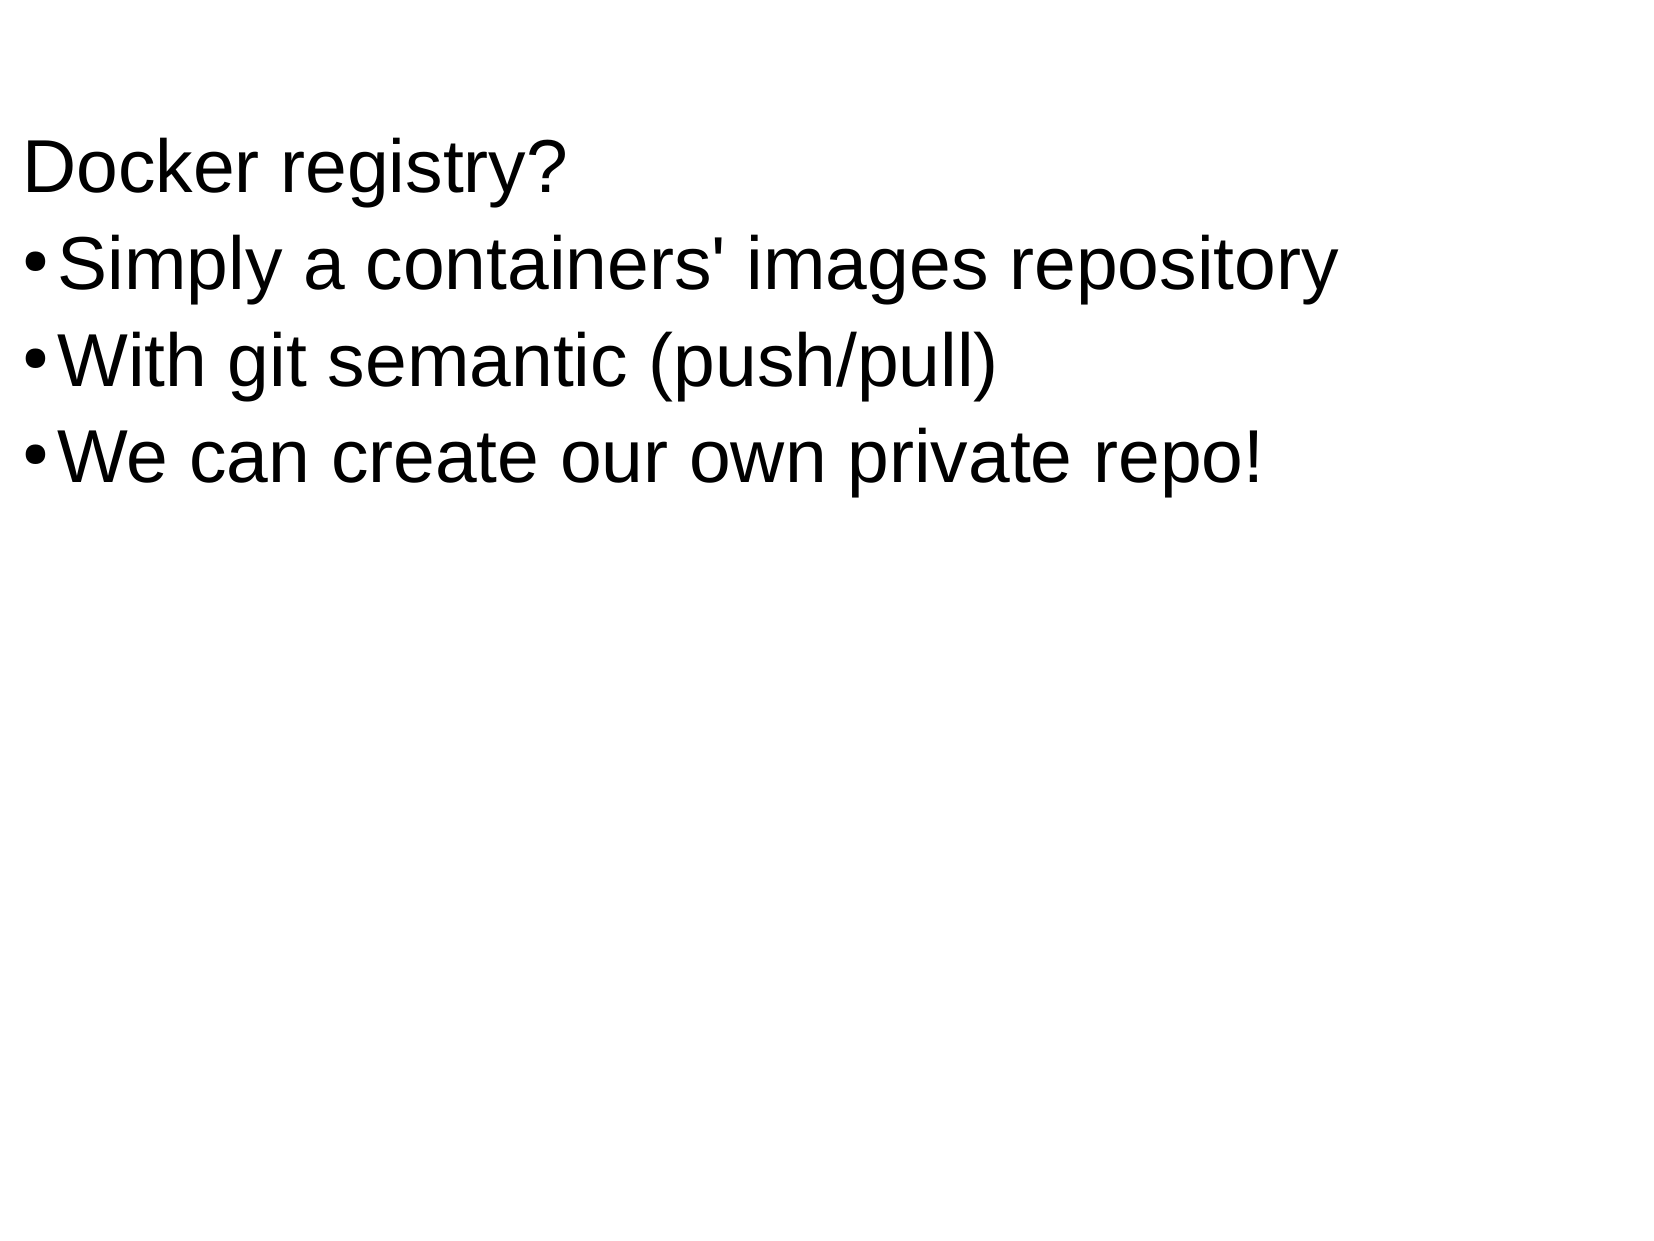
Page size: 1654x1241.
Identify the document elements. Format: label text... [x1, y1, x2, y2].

text_box Docker registry? Simply a containers' images repository With git semantic (push/pull) We can create our own private repo! [7, 105, 1560, 494]
